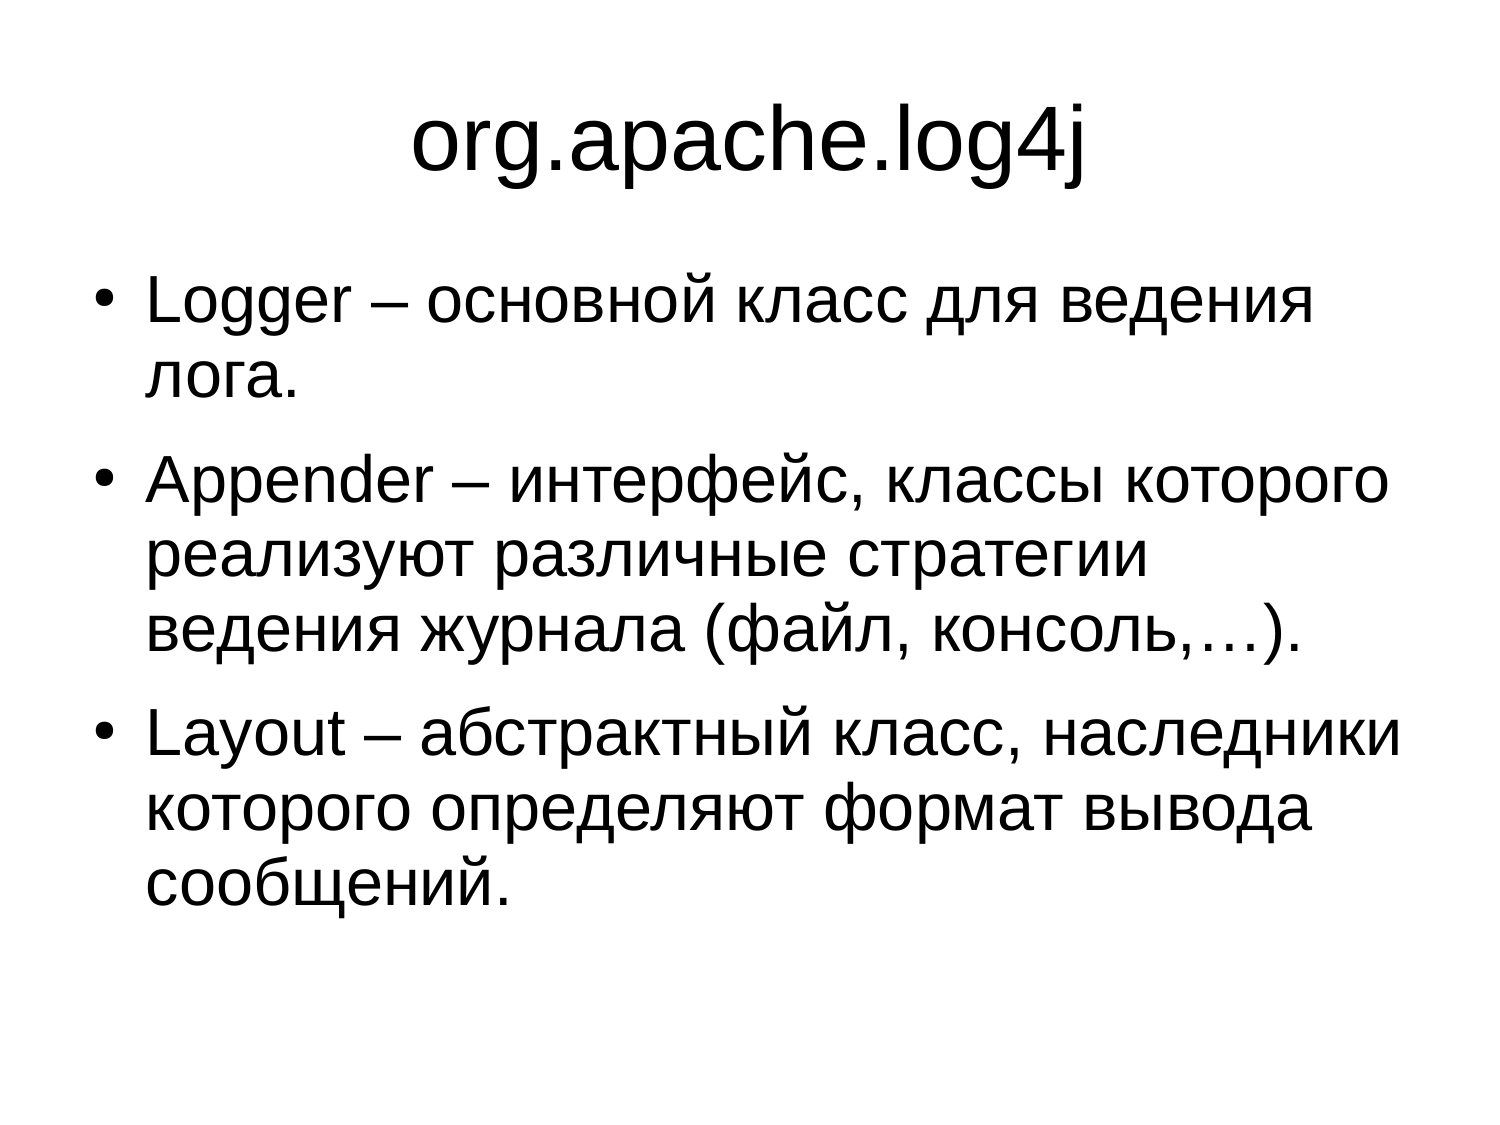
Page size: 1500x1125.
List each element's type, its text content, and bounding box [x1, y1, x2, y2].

title org.apache.log4j [75, 87, 1426, 191]
list Logger – основной класс для ведения лога. Appender – интерфейс, классы которого реализуют различные стратегии ведения журнала (файл, консоль,…). Layout – абстрактный класс, наследники которого определяют формат вывода сообщений. [75, 262, 1426, 1005]
